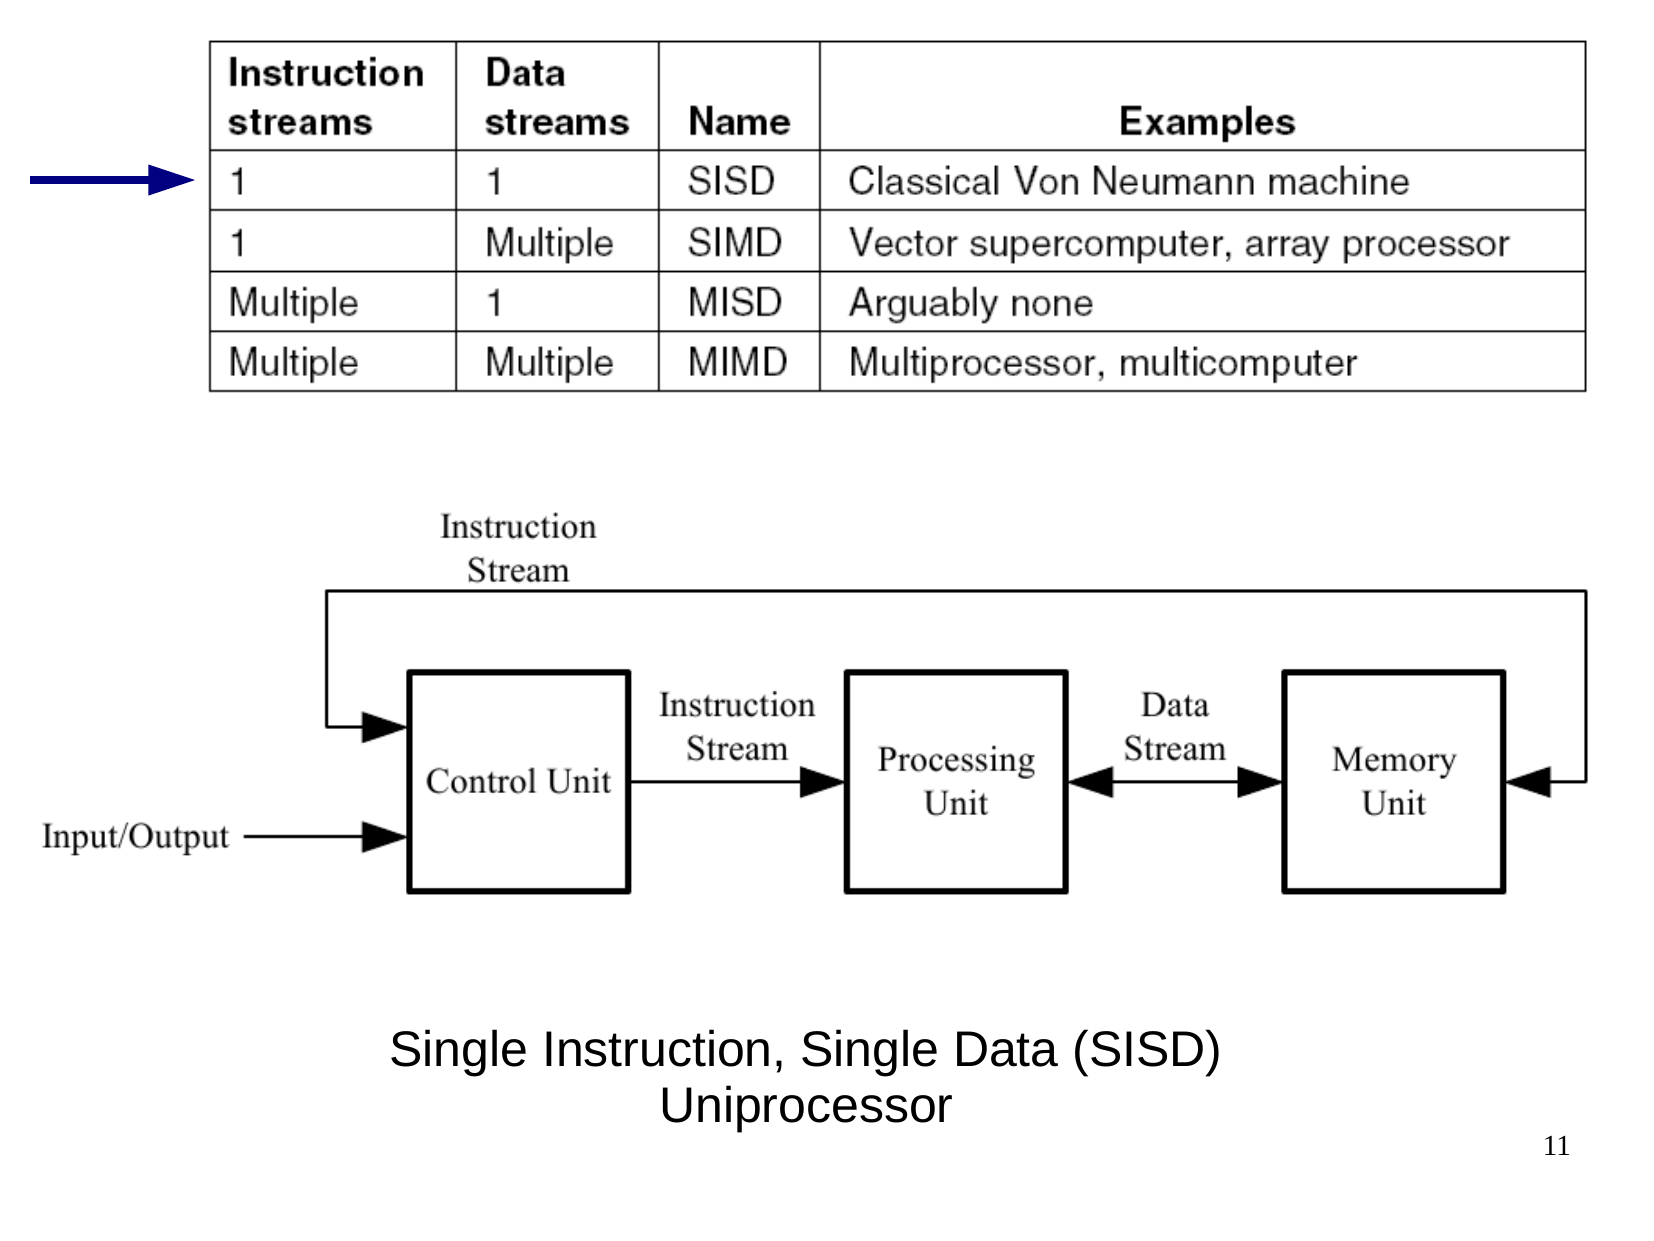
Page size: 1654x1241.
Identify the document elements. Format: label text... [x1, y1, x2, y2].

text_box Single Instruction, Single Data (SISD) Uniprocessor [375, 1013, 1238, 1142]
picture [195, 32, 1605, 406]
picture [30, 499, 1605, 916]
